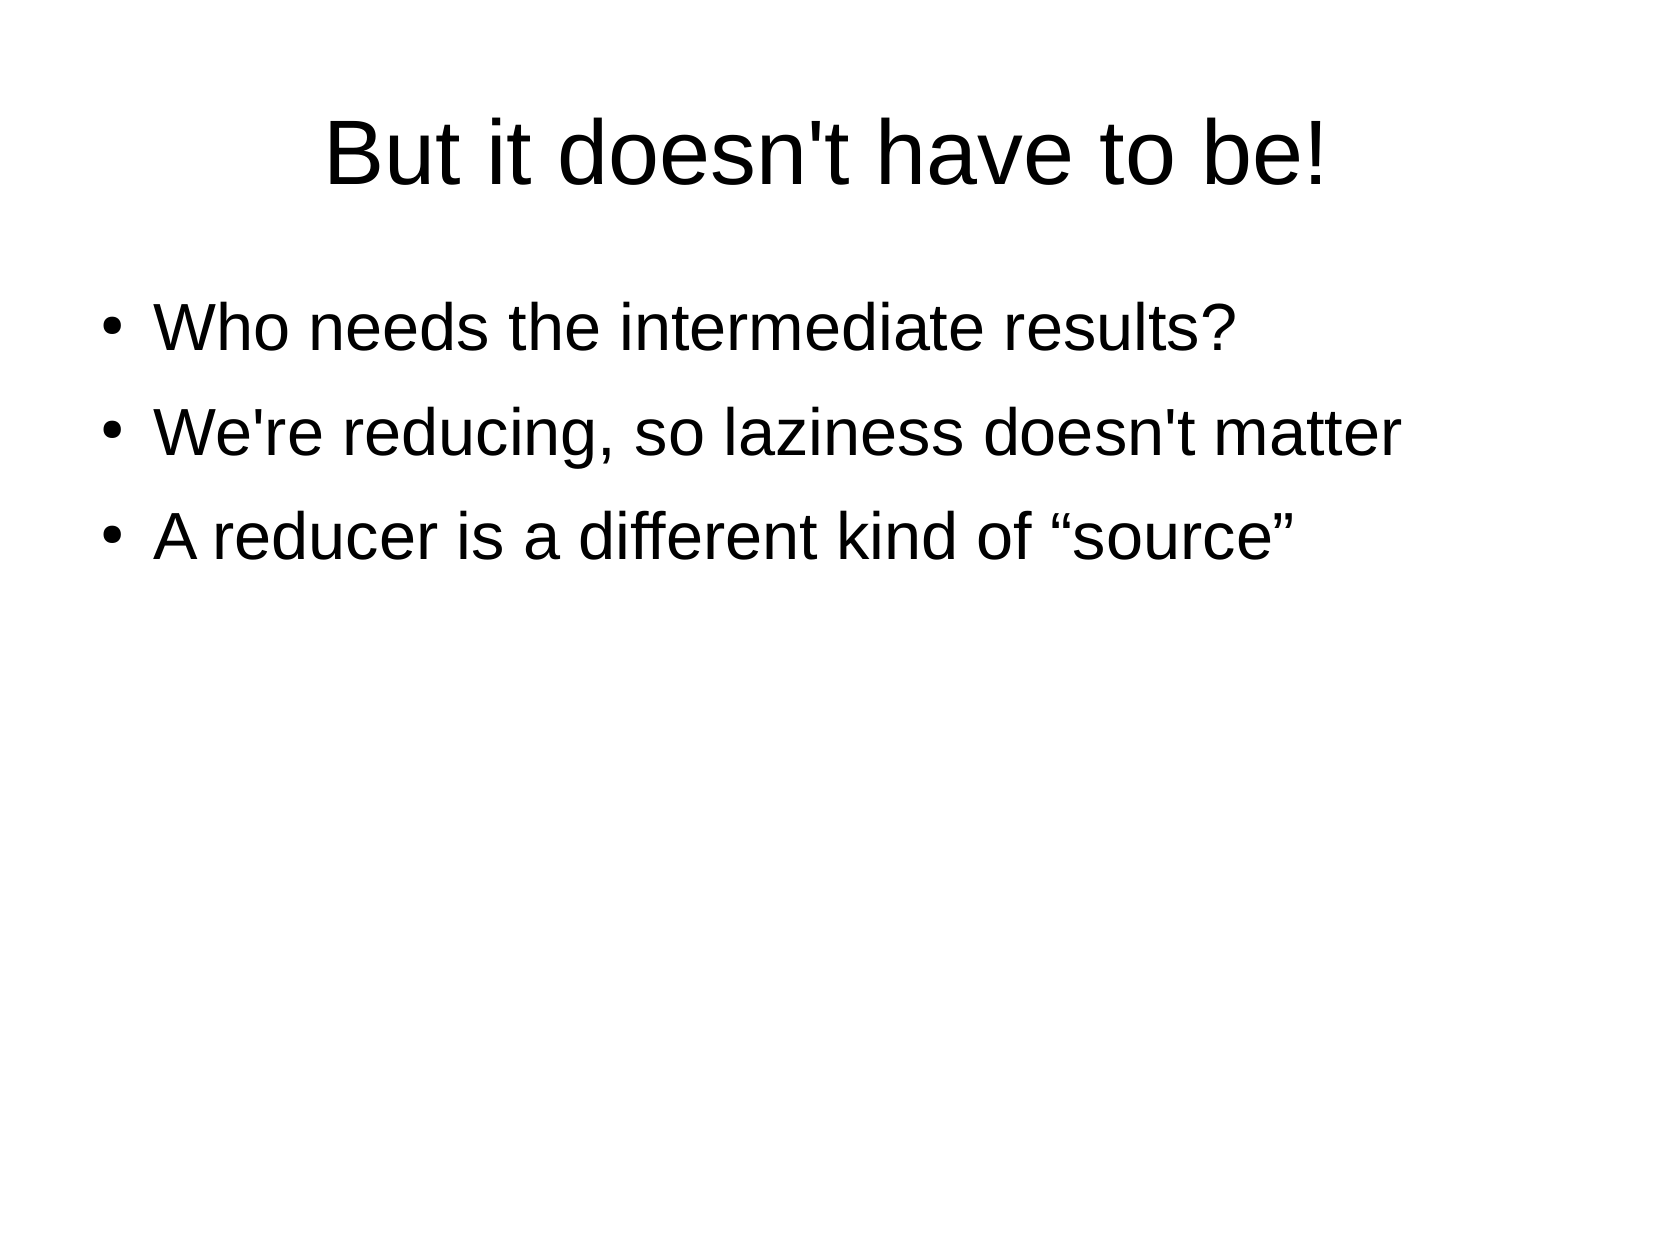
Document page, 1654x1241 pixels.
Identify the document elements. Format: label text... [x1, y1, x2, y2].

list Who needs the intermediate results? We're reducing, so laziness doesn't matter A reducer is a different kind of “source” [82, 290, 1571, 1109]
title But it doesn't have to be! [82, 49, 1571, 257]
